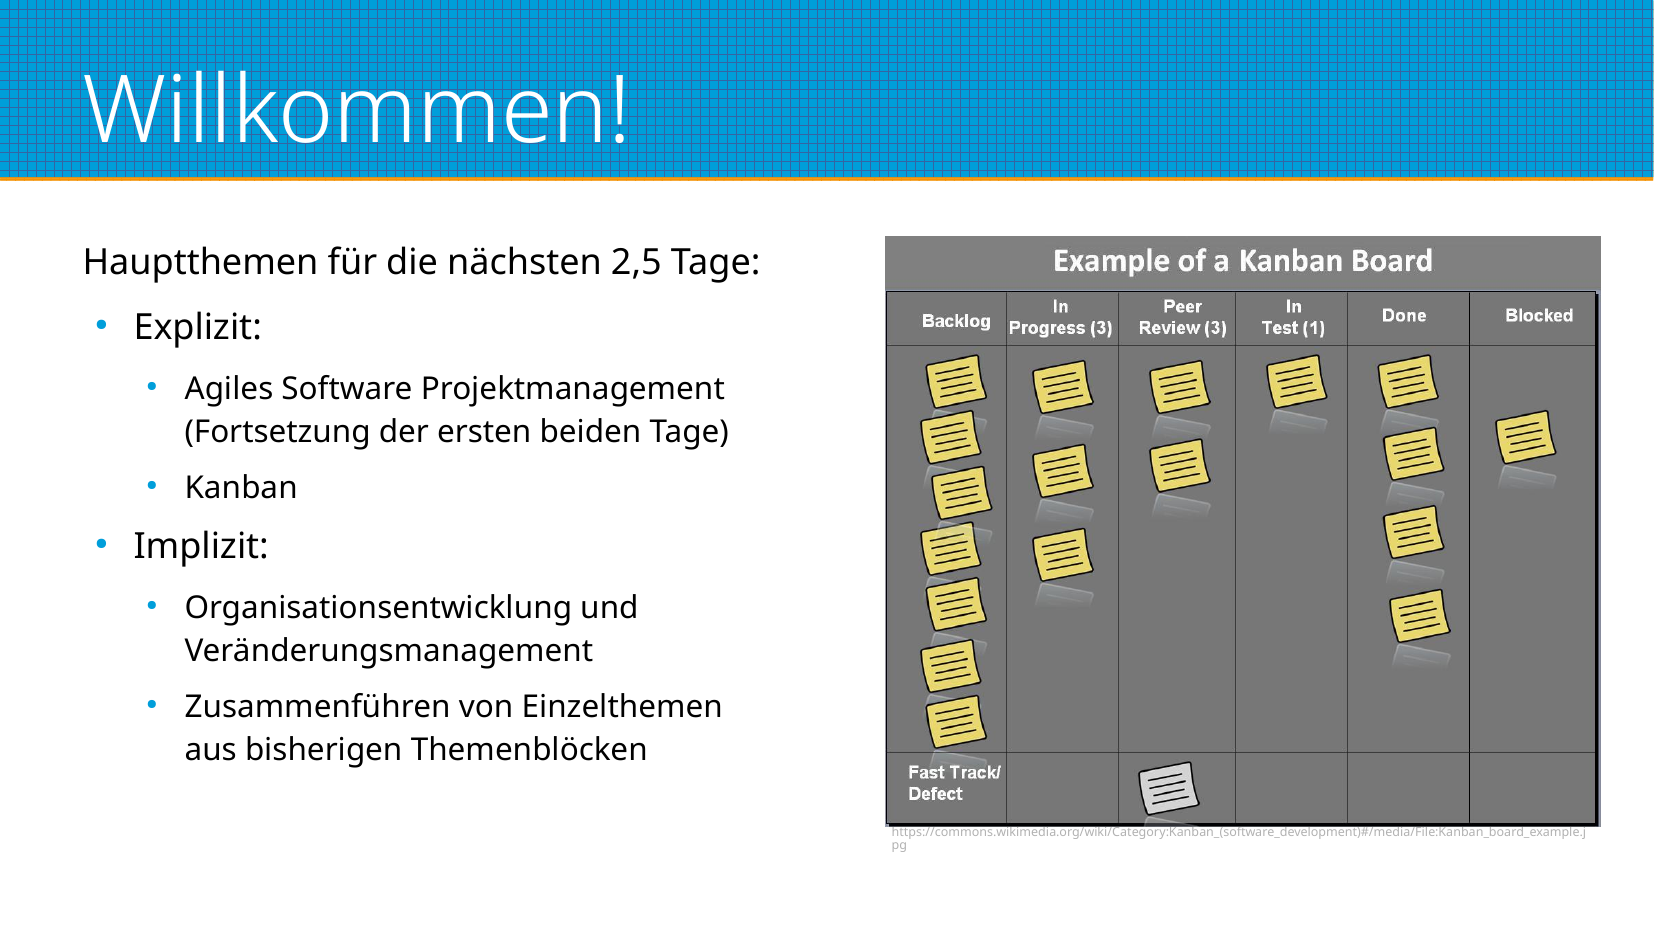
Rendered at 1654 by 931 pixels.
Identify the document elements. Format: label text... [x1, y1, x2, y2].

list Hauptthemen für die nächsten 2,5 Tage: Explizit: Agiles Software Projektmanagement (Fortsetzung der ersten beiden Tage) Kanban Implizit: Organisationsentwicklung und Veränderungsmanagement Zusammenführen von Einzelthemen aus bisherigen Themenblöcken [82, 236, 768, 811]
title Willkommen! [82, 14, 1571, 171]
text_box https://commons.wikimedia.org/wiki/Category:Kanban_(software_development)#/media/File:Kanban_board_example.jpg [885, 827, 1595, 855]
picture [885, 236, 1601, 827]
